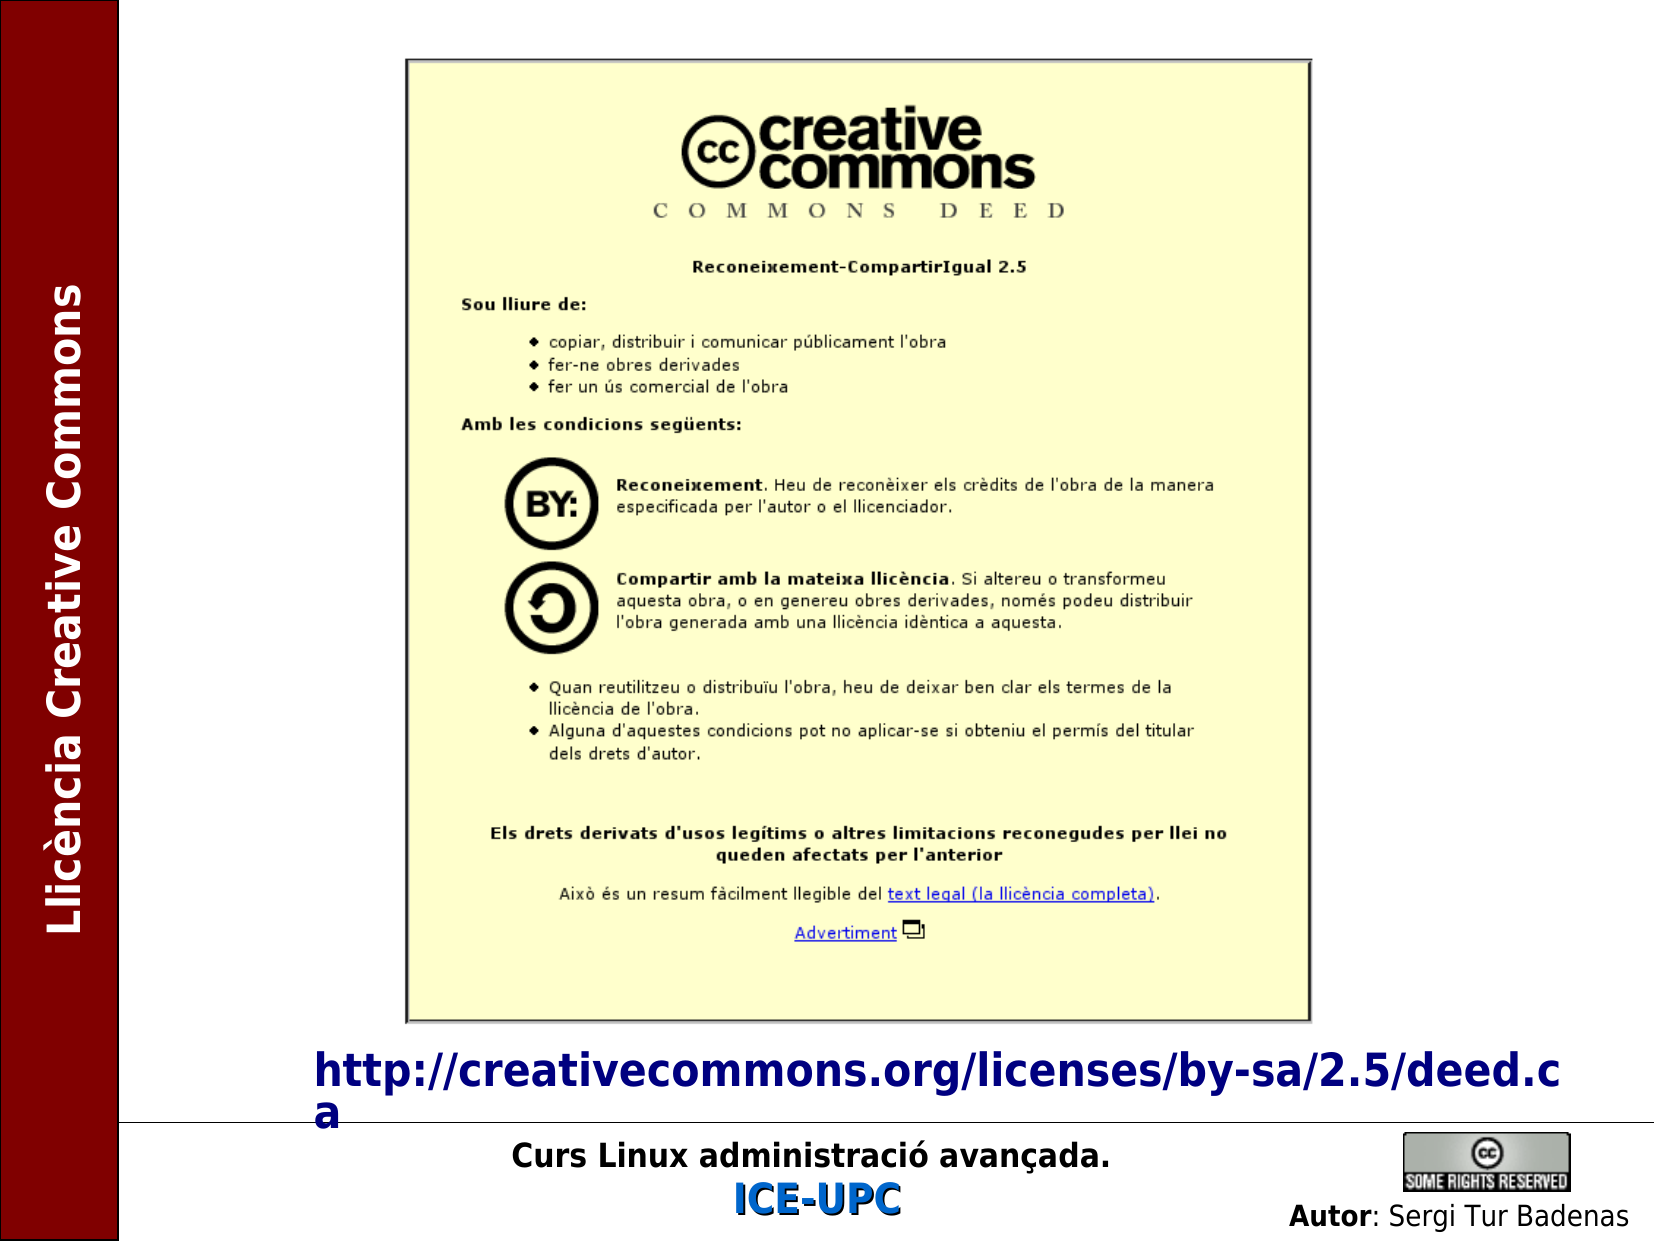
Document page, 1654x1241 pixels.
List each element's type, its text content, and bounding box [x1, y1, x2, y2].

text_box http://creativecommons.org/licenses/by-sa/2.5/deed.ca [298, 1036, 1583, 1105]
picture [401, 56, 1317, 1027]
picture [1403, 1132, 1571, 1192]
